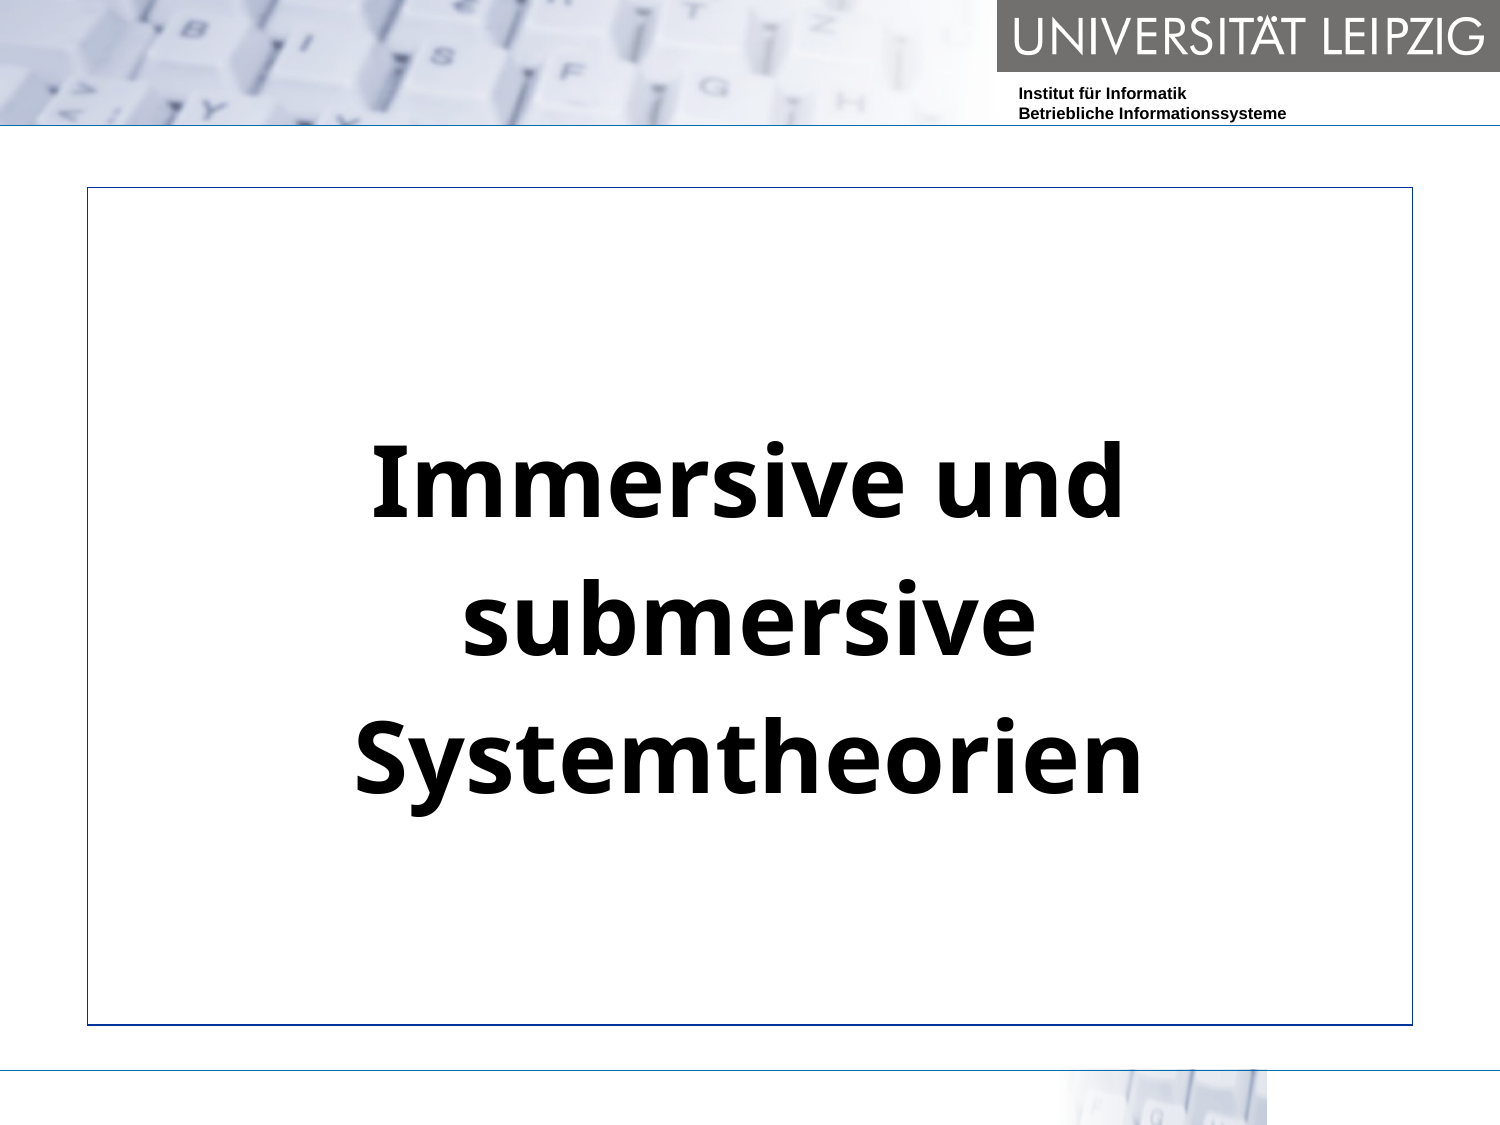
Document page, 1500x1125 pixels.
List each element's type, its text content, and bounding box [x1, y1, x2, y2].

picture [0, 0, 1500, 125]
text_box Immersive und submersive Systemtheorien [87, 187, 1413, 1026]
picture [1057, 1071, 1267, 1125]
